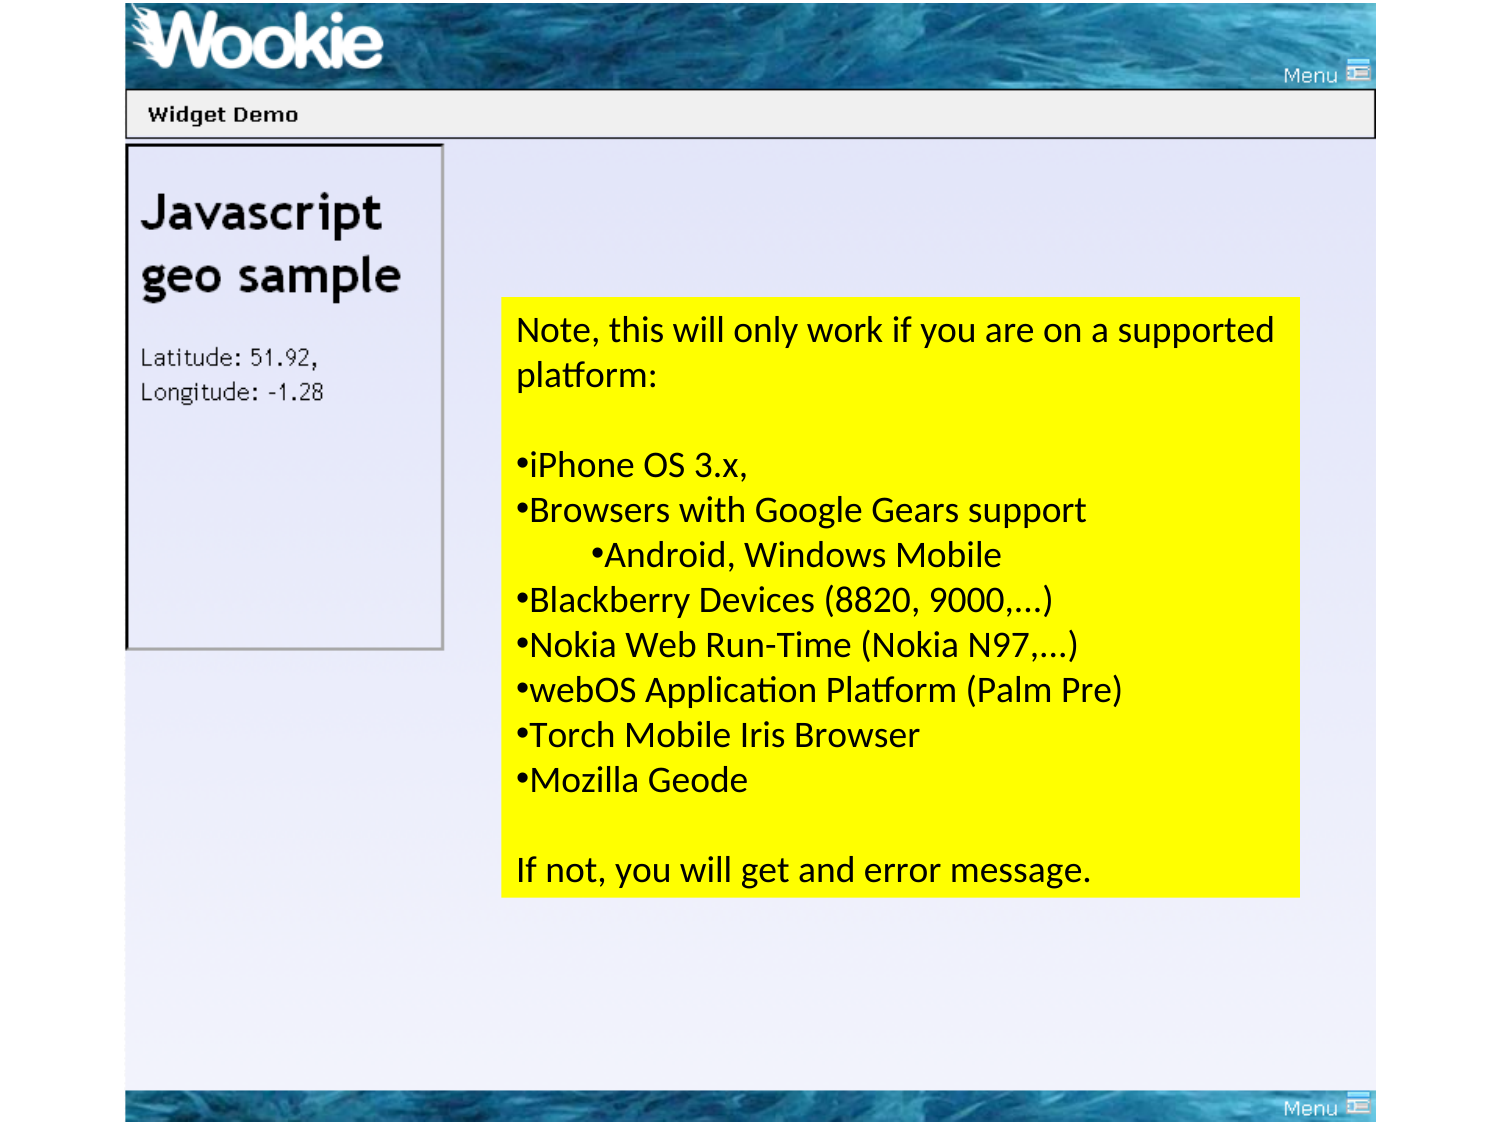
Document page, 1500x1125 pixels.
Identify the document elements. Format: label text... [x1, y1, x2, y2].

picture [124, 3, 1376, 1122]
text_box Note, this will only work if you are on a supported platform: iPhone OS 3.x, Browsers with Google Gears support Android, Windows Mobile Blackberry Devices (8820, 9000,...) Nokia Web Run-Time (Nokia N97,...) webOS Application Platform (Palm Pre) Torch Mobile Iris Browser Mozilla Geode If not, you will get and error message. [501, 297, 1300, 898]
